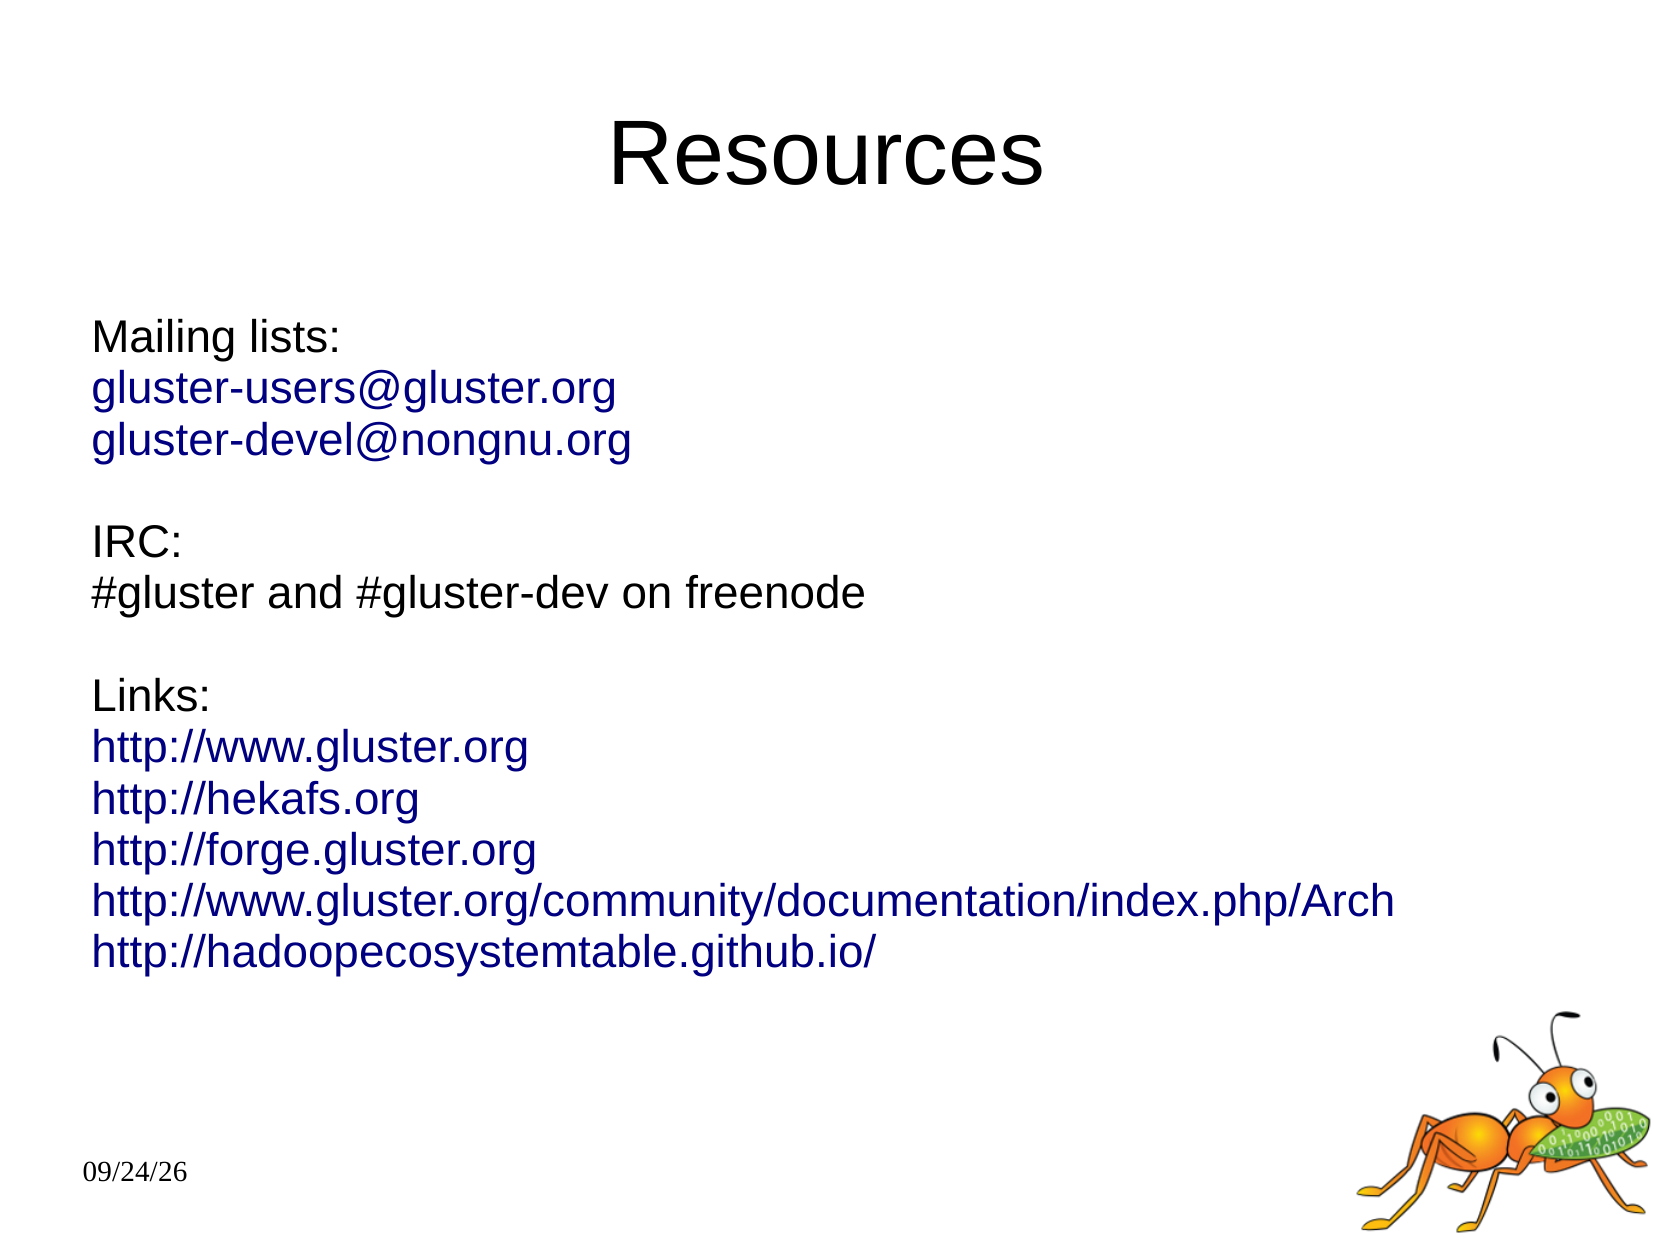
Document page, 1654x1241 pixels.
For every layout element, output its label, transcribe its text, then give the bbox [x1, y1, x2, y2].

title Resources [82, 49, 1571, 257]
picture [1353, 1009, 1654, 1235]
text_box Mailing lists: gluster-users@gluster.org gluster-devel@nongnu.org IRC: #gluster and #gluster-dev on freenode Links: http://www.gluster.org http://hekafs.org http://forge.gluster.org http://www.gluster.org/community/documentation/index.php/Arch http://hadoopecosystemtable.github.io/ [76, 303, 1495, 986]
